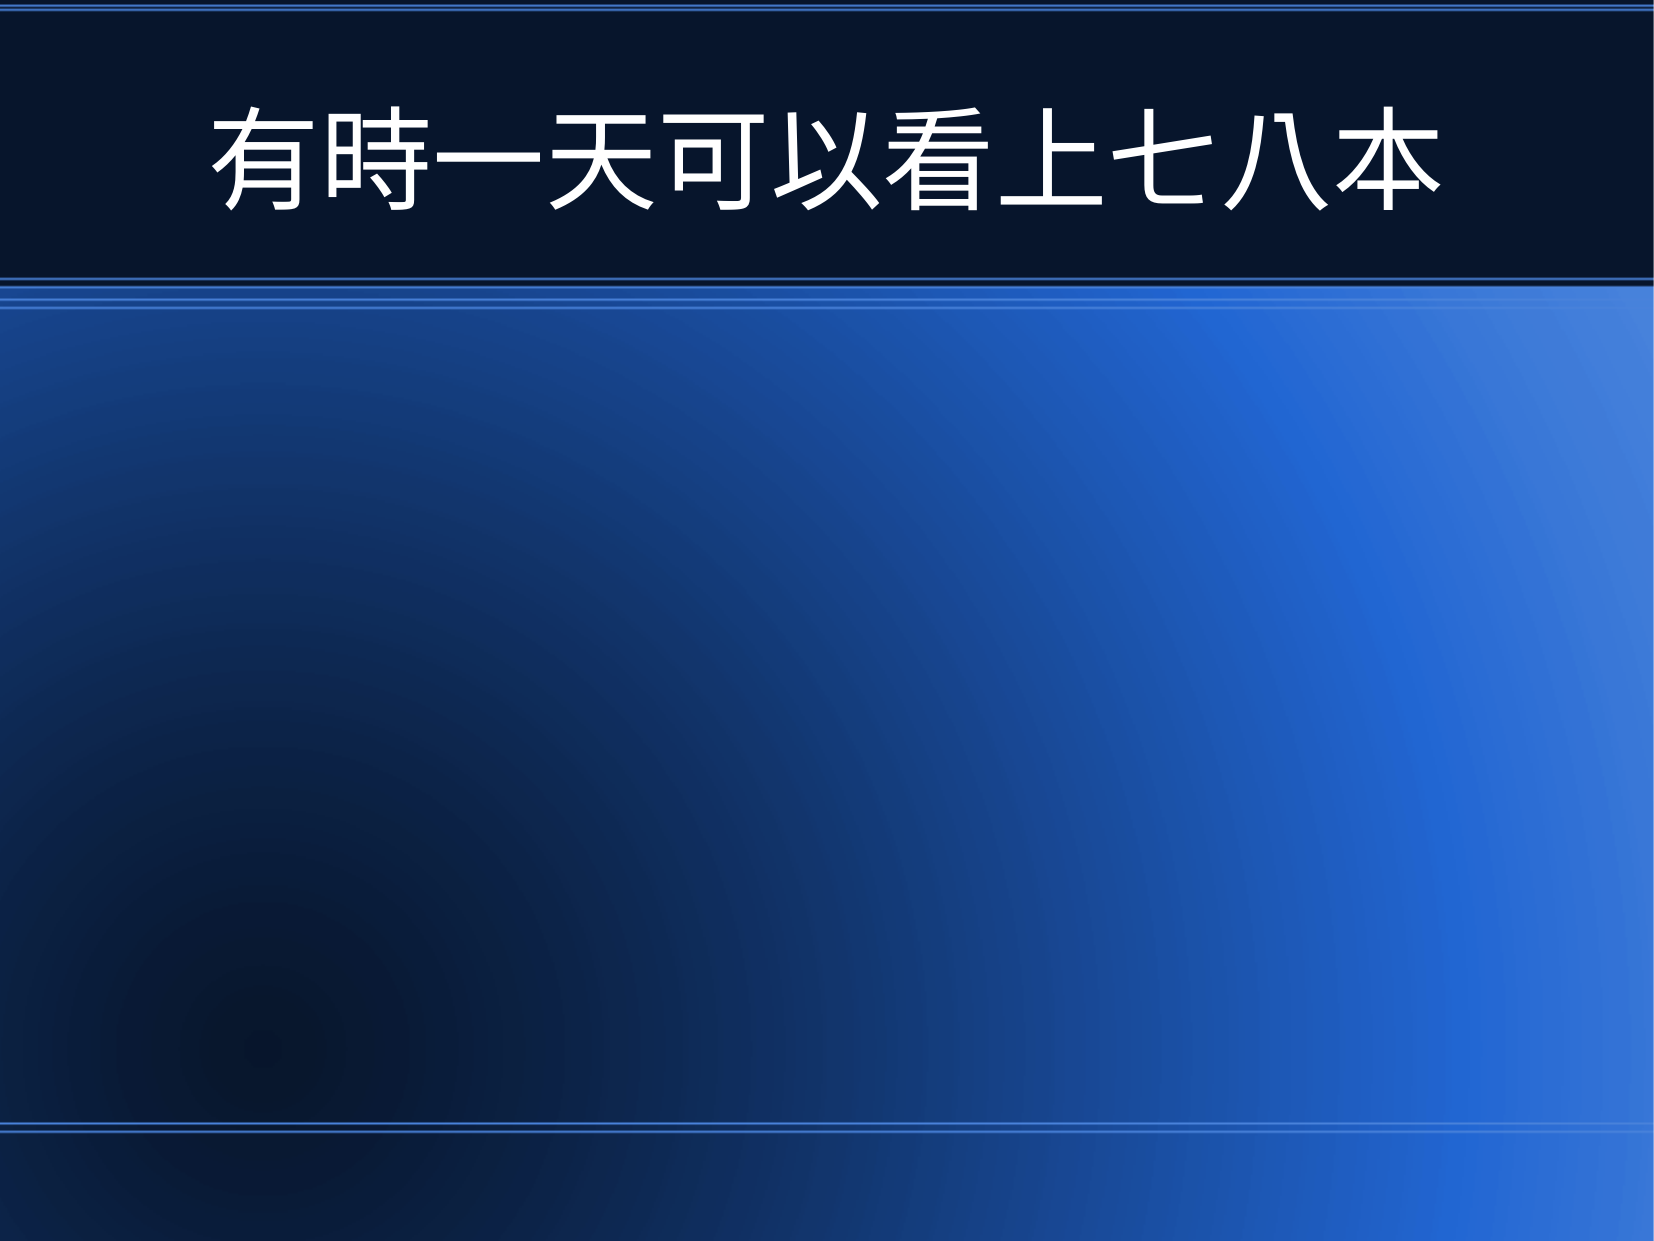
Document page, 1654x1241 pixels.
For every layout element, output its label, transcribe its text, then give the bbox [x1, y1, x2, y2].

picture [0, 0, 1654, 1241]
title 有時一天可以看上七八本 [82, 49, 1571, 257]
